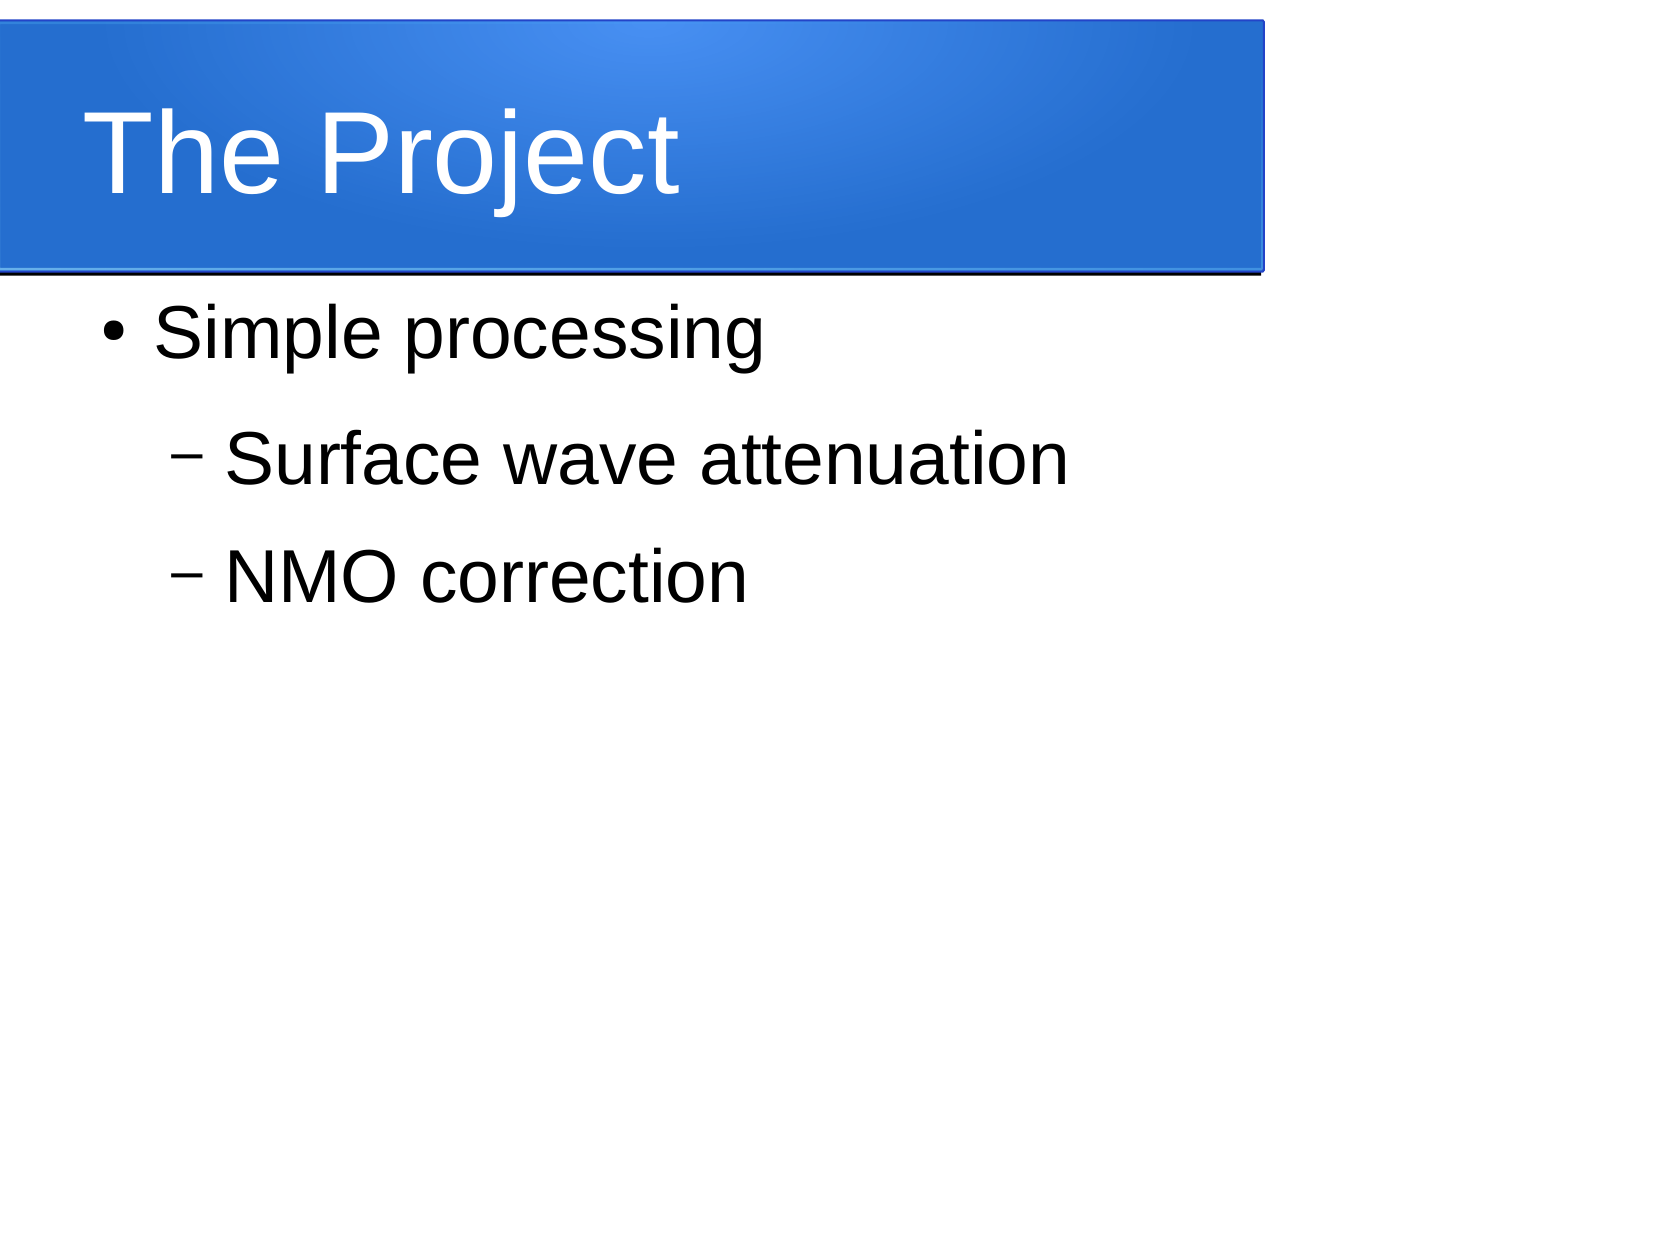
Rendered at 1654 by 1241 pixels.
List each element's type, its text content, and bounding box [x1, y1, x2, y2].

title The Project [82, 49, 1250, 257]
list Simple processing Surface wave attenuation NMO correction [82, 290, 1538, 1010]
